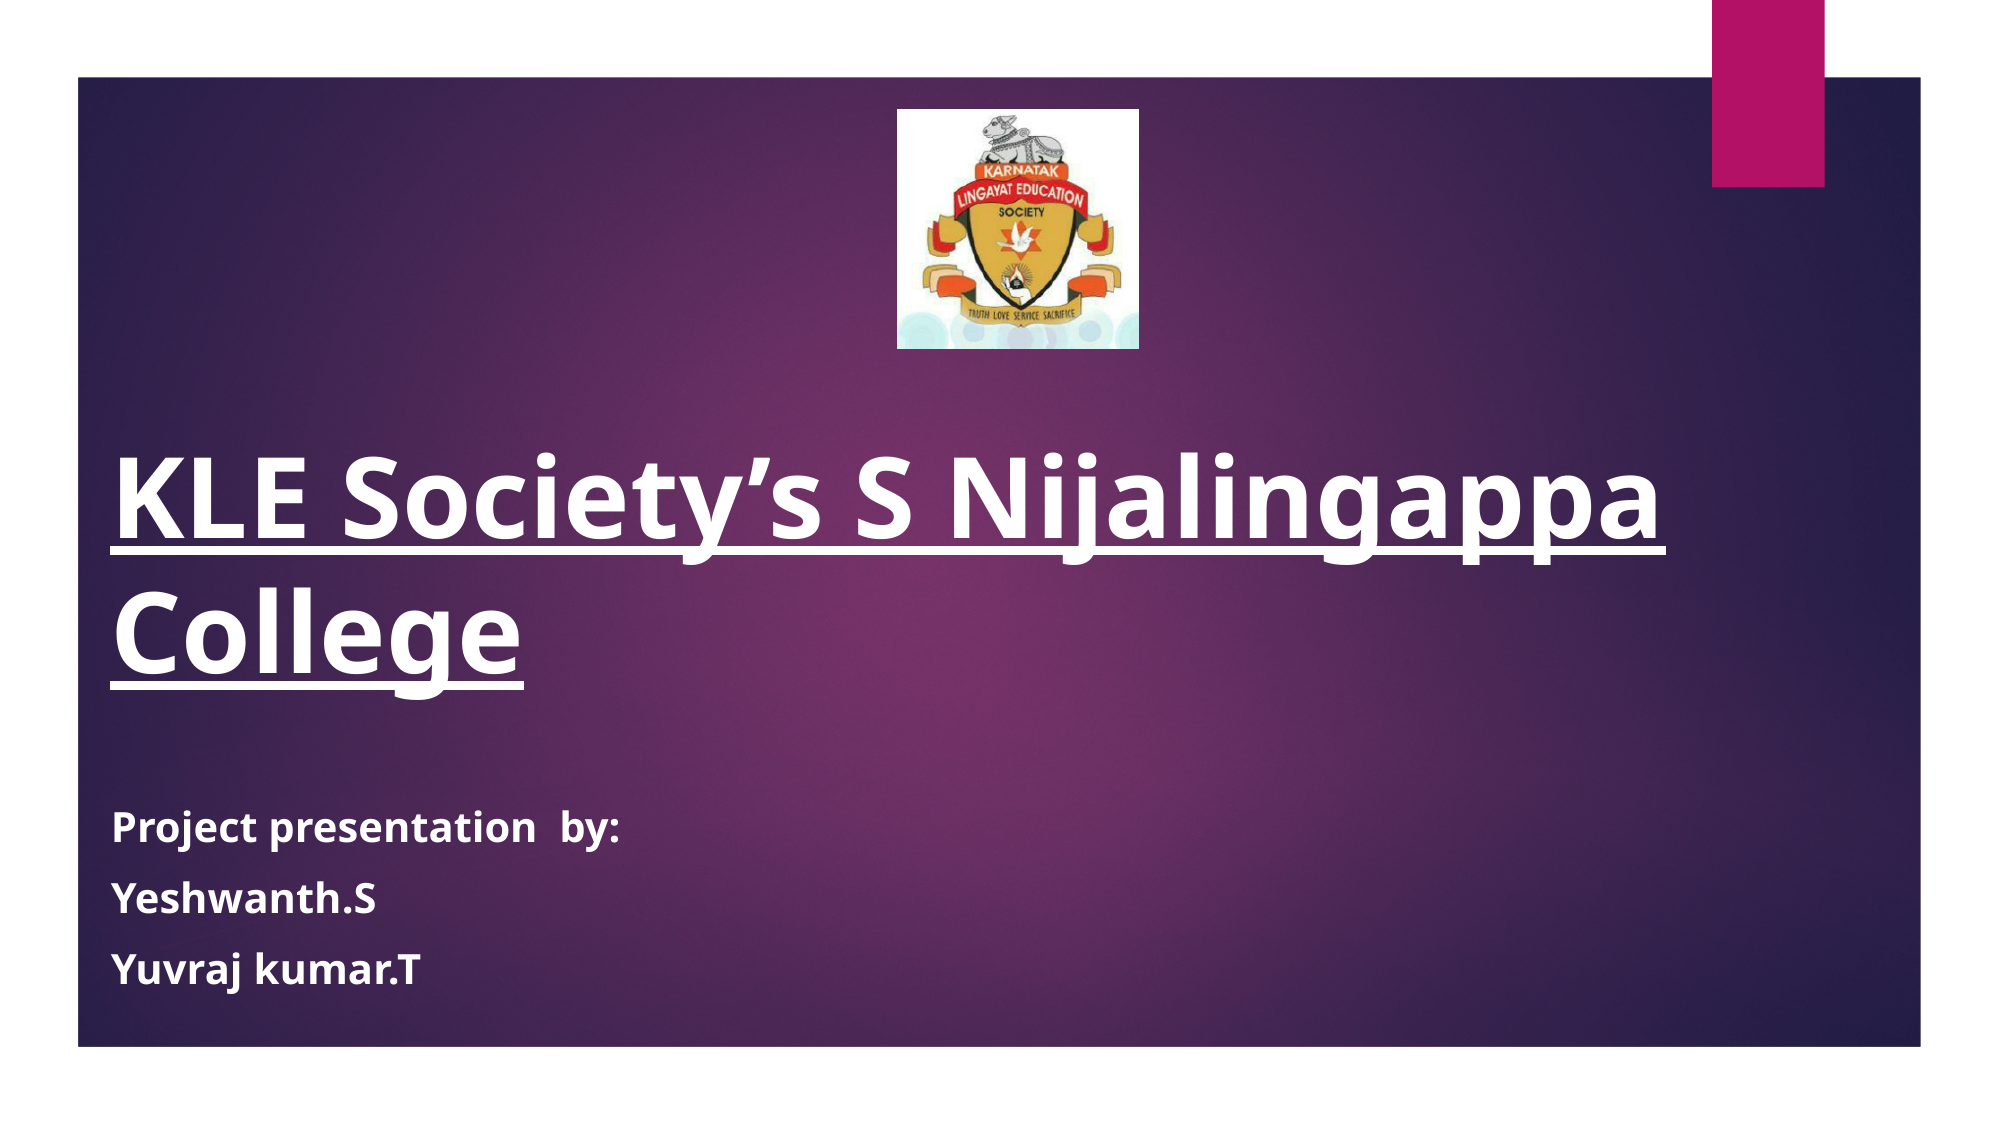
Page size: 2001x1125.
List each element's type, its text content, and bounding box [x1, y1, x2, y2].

text_box KLE Society’s S Nijalingappa College [95, 387, 1905, 704]
text_box Project presentation by: Yeshwanth.S Yuvraj kumar.T [96, 793, 1544, 990]
picture [79, 78, 1920, 1046]
